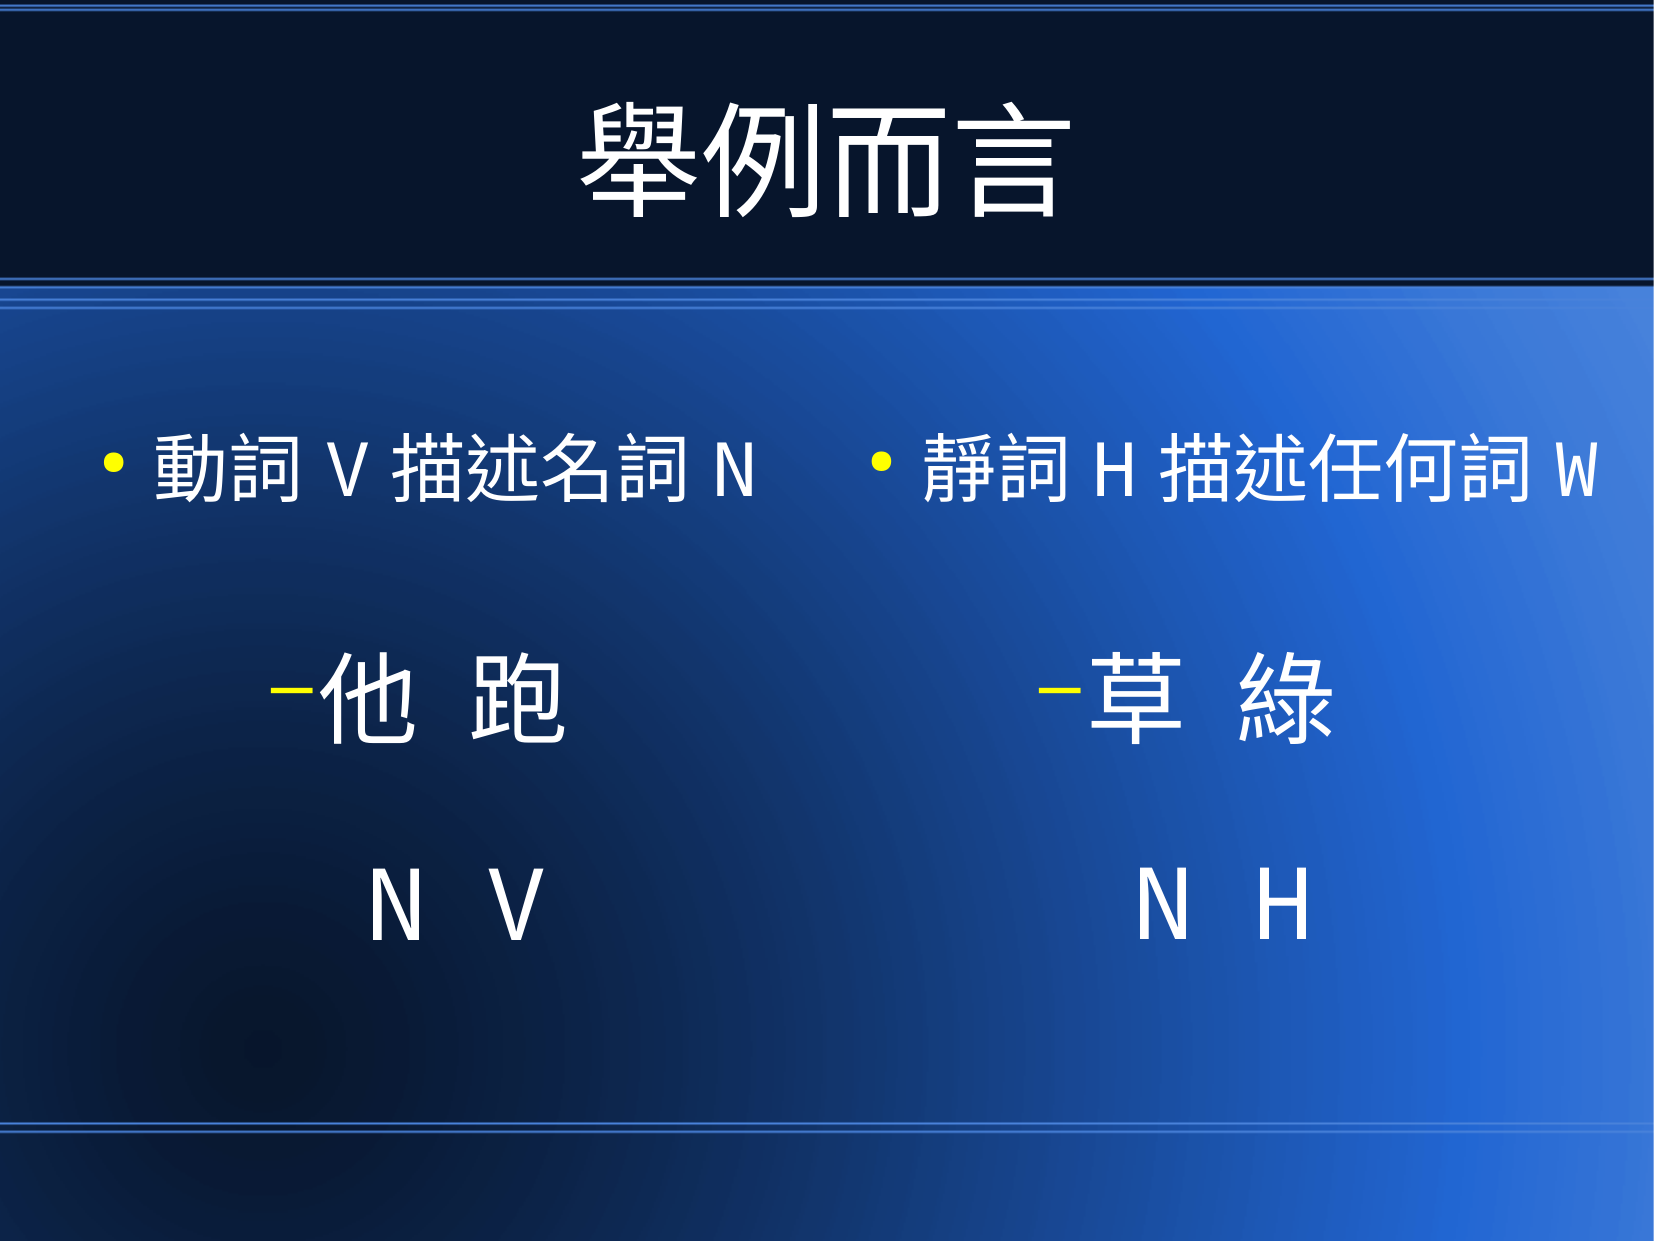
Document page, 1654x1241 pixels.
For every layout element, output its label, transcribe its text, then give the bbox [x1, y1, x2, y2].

title 舉例而言 [82, 49, 1571, 257]
list 靜詞H描述任何詞W 草 綠 N H [850, 354, 1630, 1043]
list 動詞V描述名詞N 他 跑 N V [82, 355, 780, 993]
picture [0, 0, 1654, 1241]
